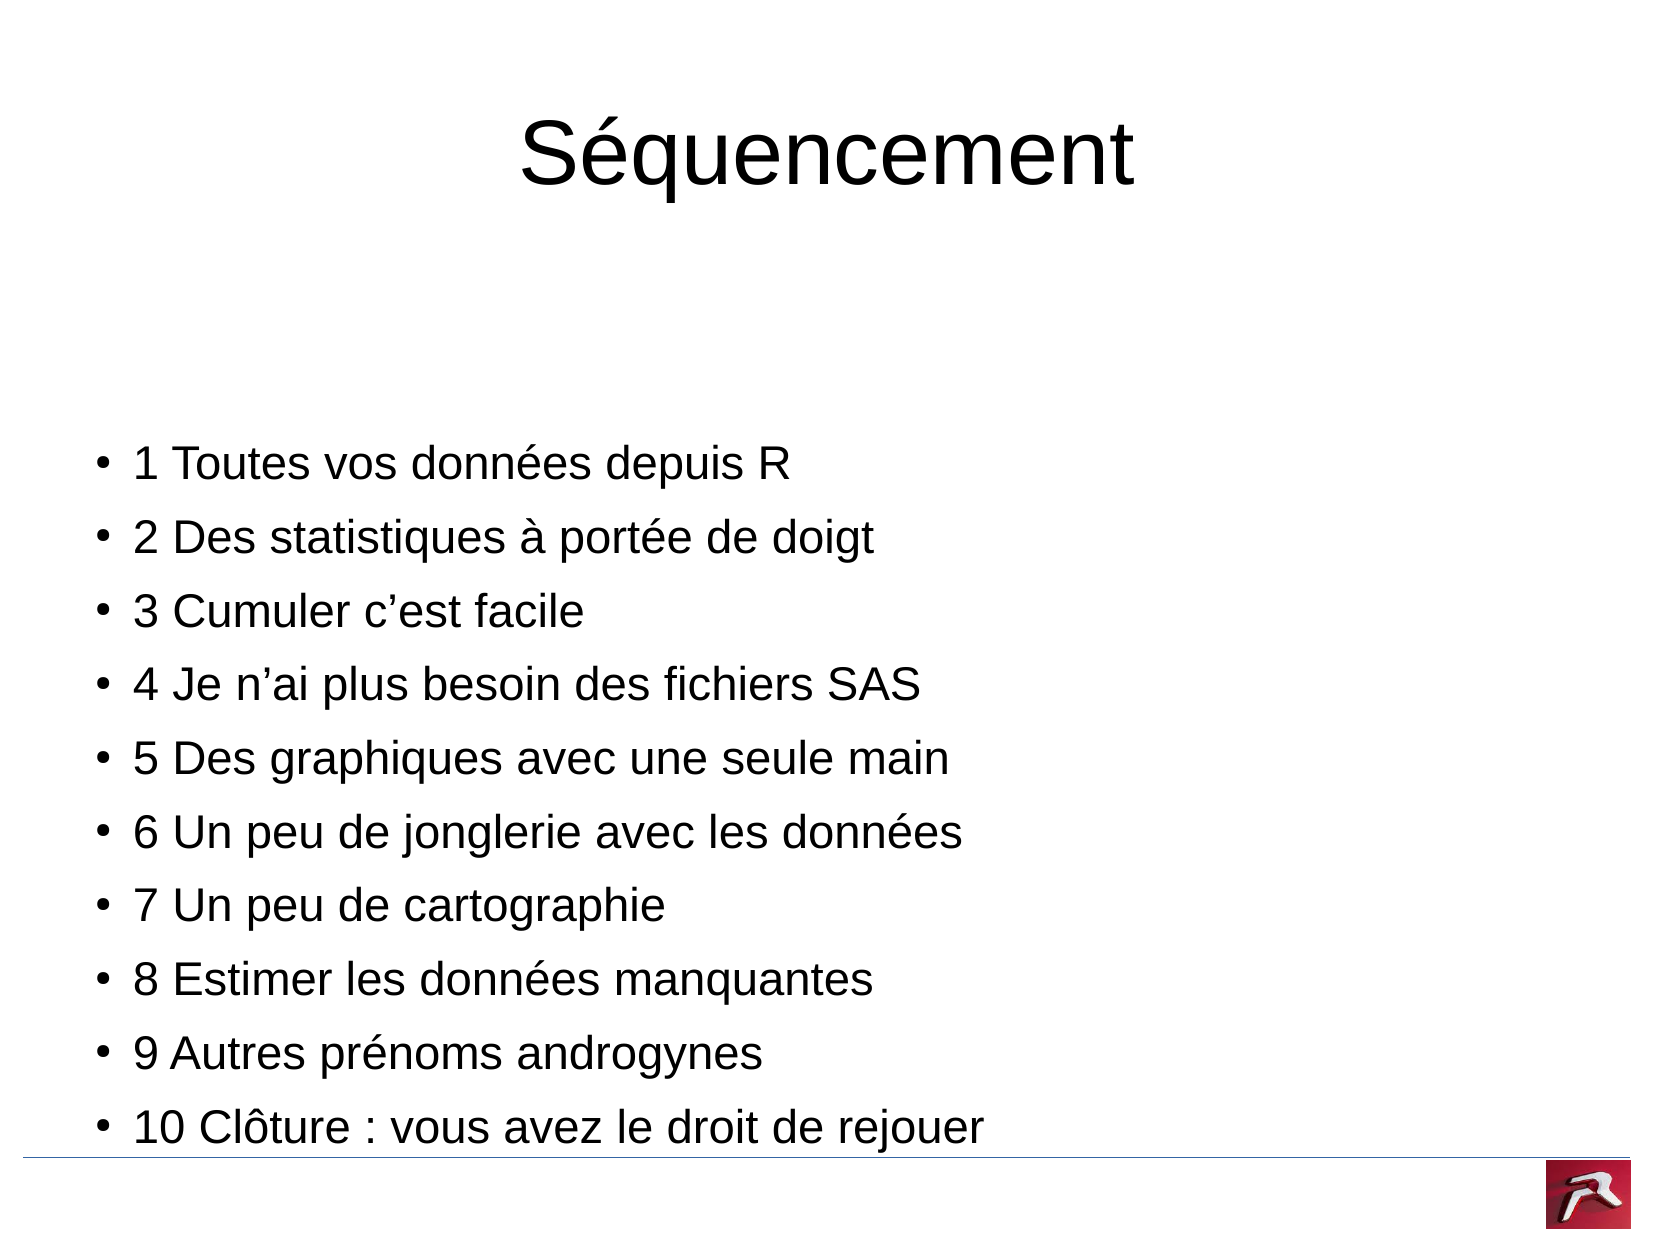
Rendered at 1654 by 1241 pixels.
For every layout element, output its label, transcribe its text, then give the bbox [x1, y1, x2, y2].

list 1 Toutes vos données depuis R 2 Des statistiques à portée de doigt 3 Cumuler c’est facile 4 Je n’ai plus besoin des fichiers SAS 5 Des graphiques avec une seule main 6 Un peu de jonglerie avec les données 7 Un peu de cartographie 8 Estimer les données manquantes 9 Autres prénoms androgynes 10 Clôture : vous avez le droit de rejouer [82, 437, 1571, 1157]
picture [1546, 1160, 1631, 1229]
title Séquencement [82, 49, 1571, 257]
